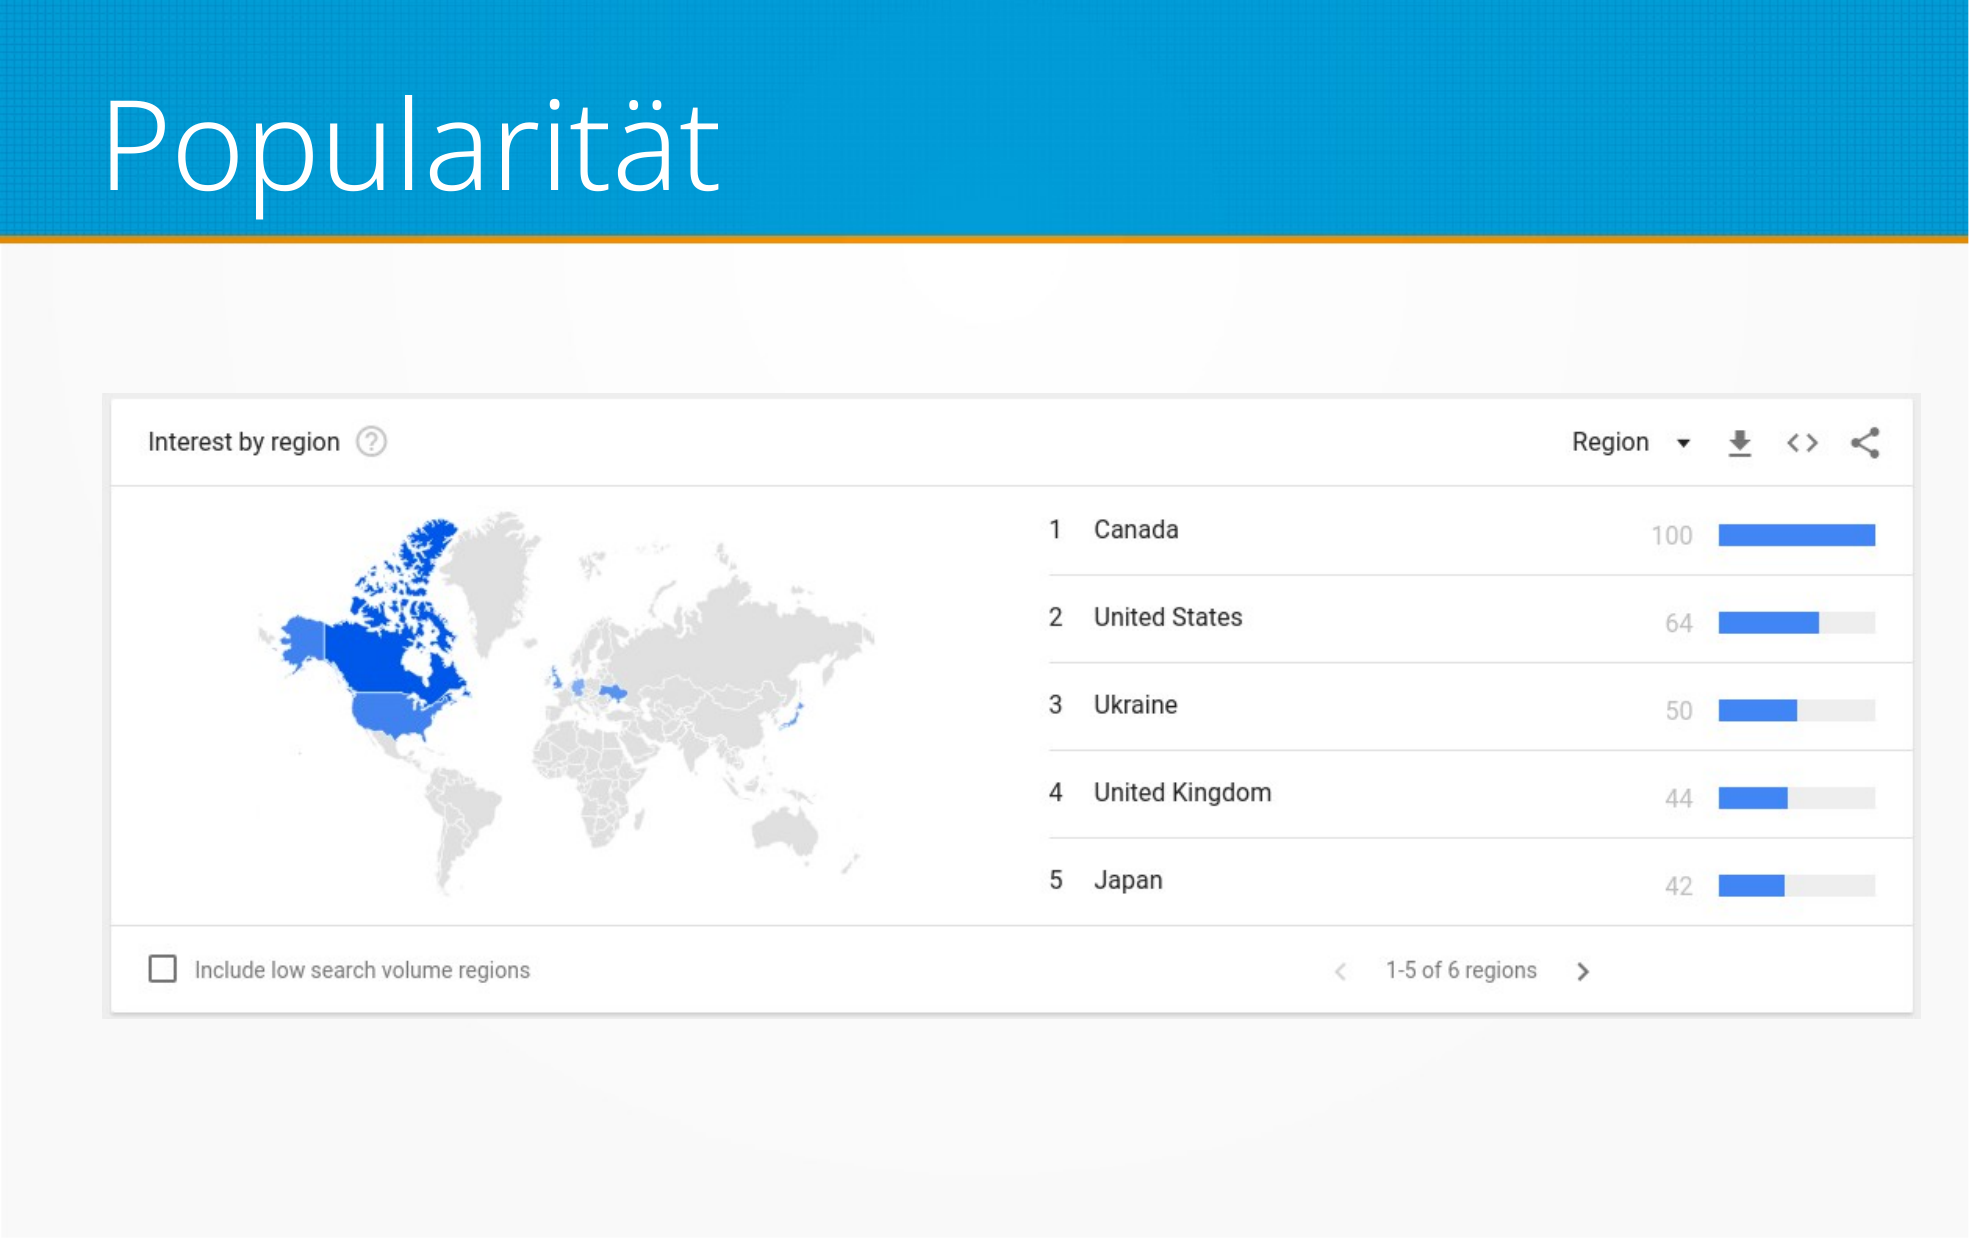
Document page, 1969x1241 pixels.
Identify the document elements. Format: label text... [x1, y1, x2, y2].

title Popularität [98, 19, 1870, 227]
picture [0, 233, 1969, 1241]
